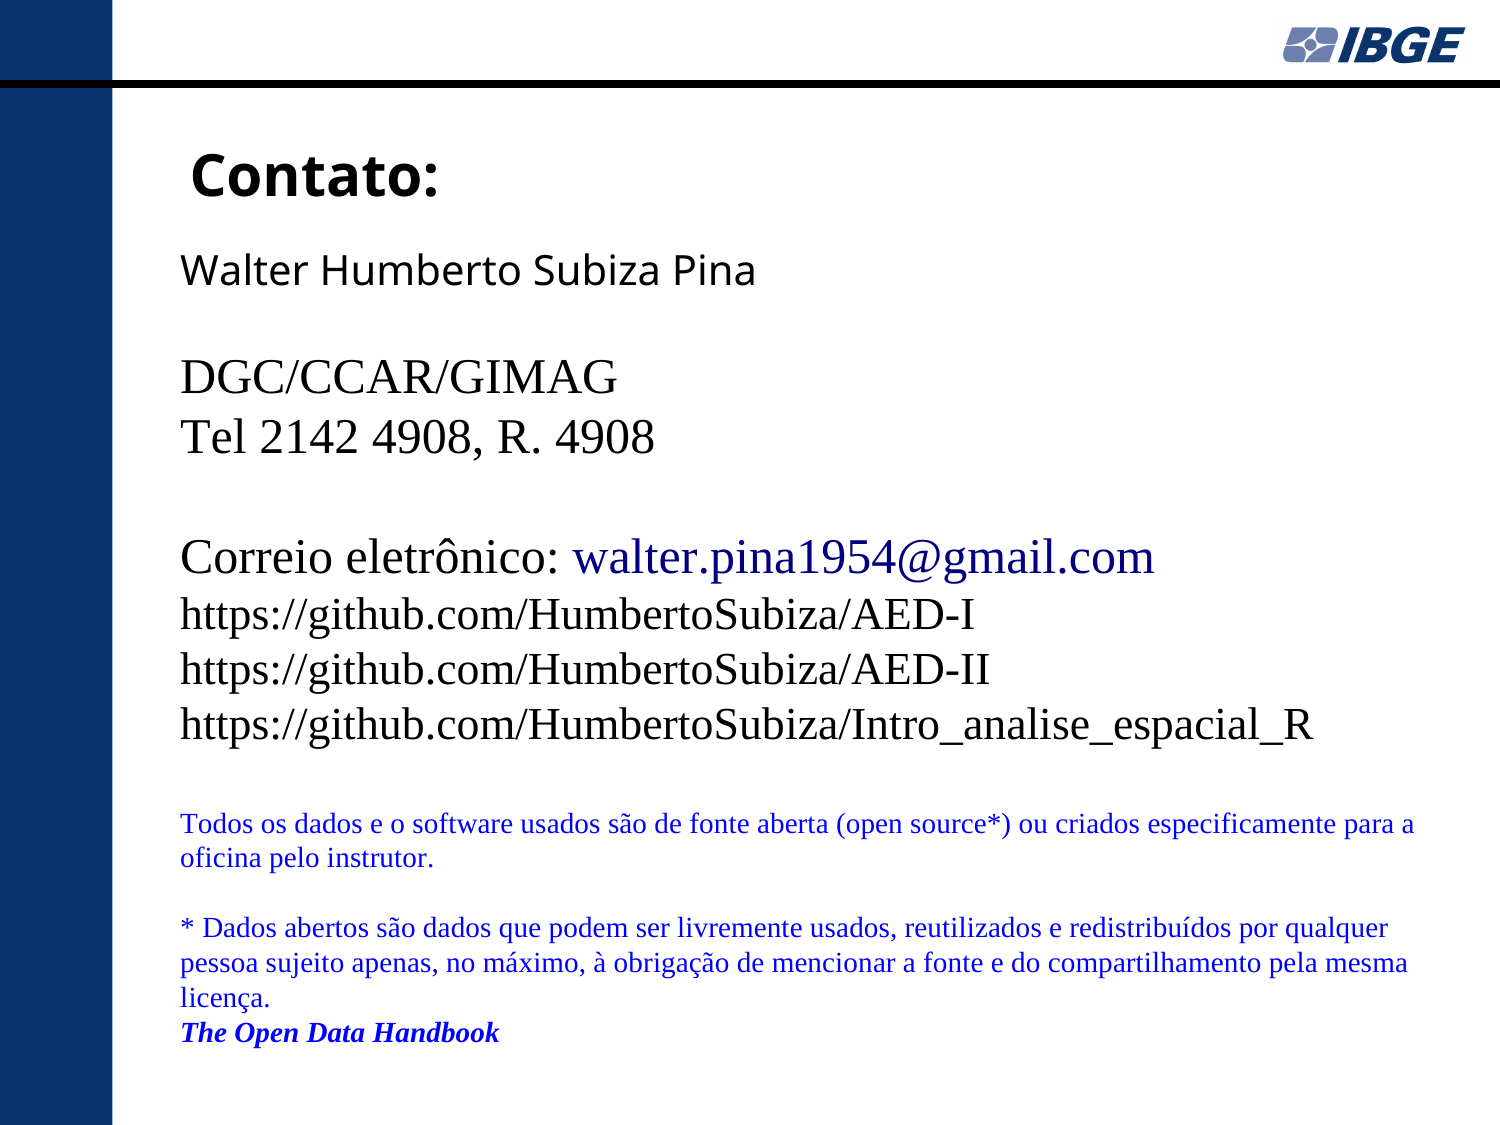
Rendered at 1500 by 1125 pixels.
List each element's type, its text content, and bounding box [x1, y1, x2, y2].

text_box Contato: [174, 129, 1426, 216]
picture [1273, 20, 1468, 64]
text_box Walter Humberto Subiza Pina DGC/CCAR/GIMAG Tel 2142 4908, R. 4908 Correio eletrônico: walter.pina1954@gmail.com https://github.com/HumbertoSubiza/AED-I https://github.com/HumbertoSubiza/AED-II https://github.com/HumbertoSubiza/Intro_analise_espacial_R Todos os dados e o software usados são de fonte aberta (open source*) ou criados especificamente para a oficina pelo instrutor. * Dados abertos são dados que podem ser livremente usados, reutilizados e redistribuídos por qualquer pessoa sujeito apenas, no máximo, à obrigação de mencionar a fonte e do compartilhamento pela mesma licença. The Open Data Handbook [165, 236, 1477, 1112]
